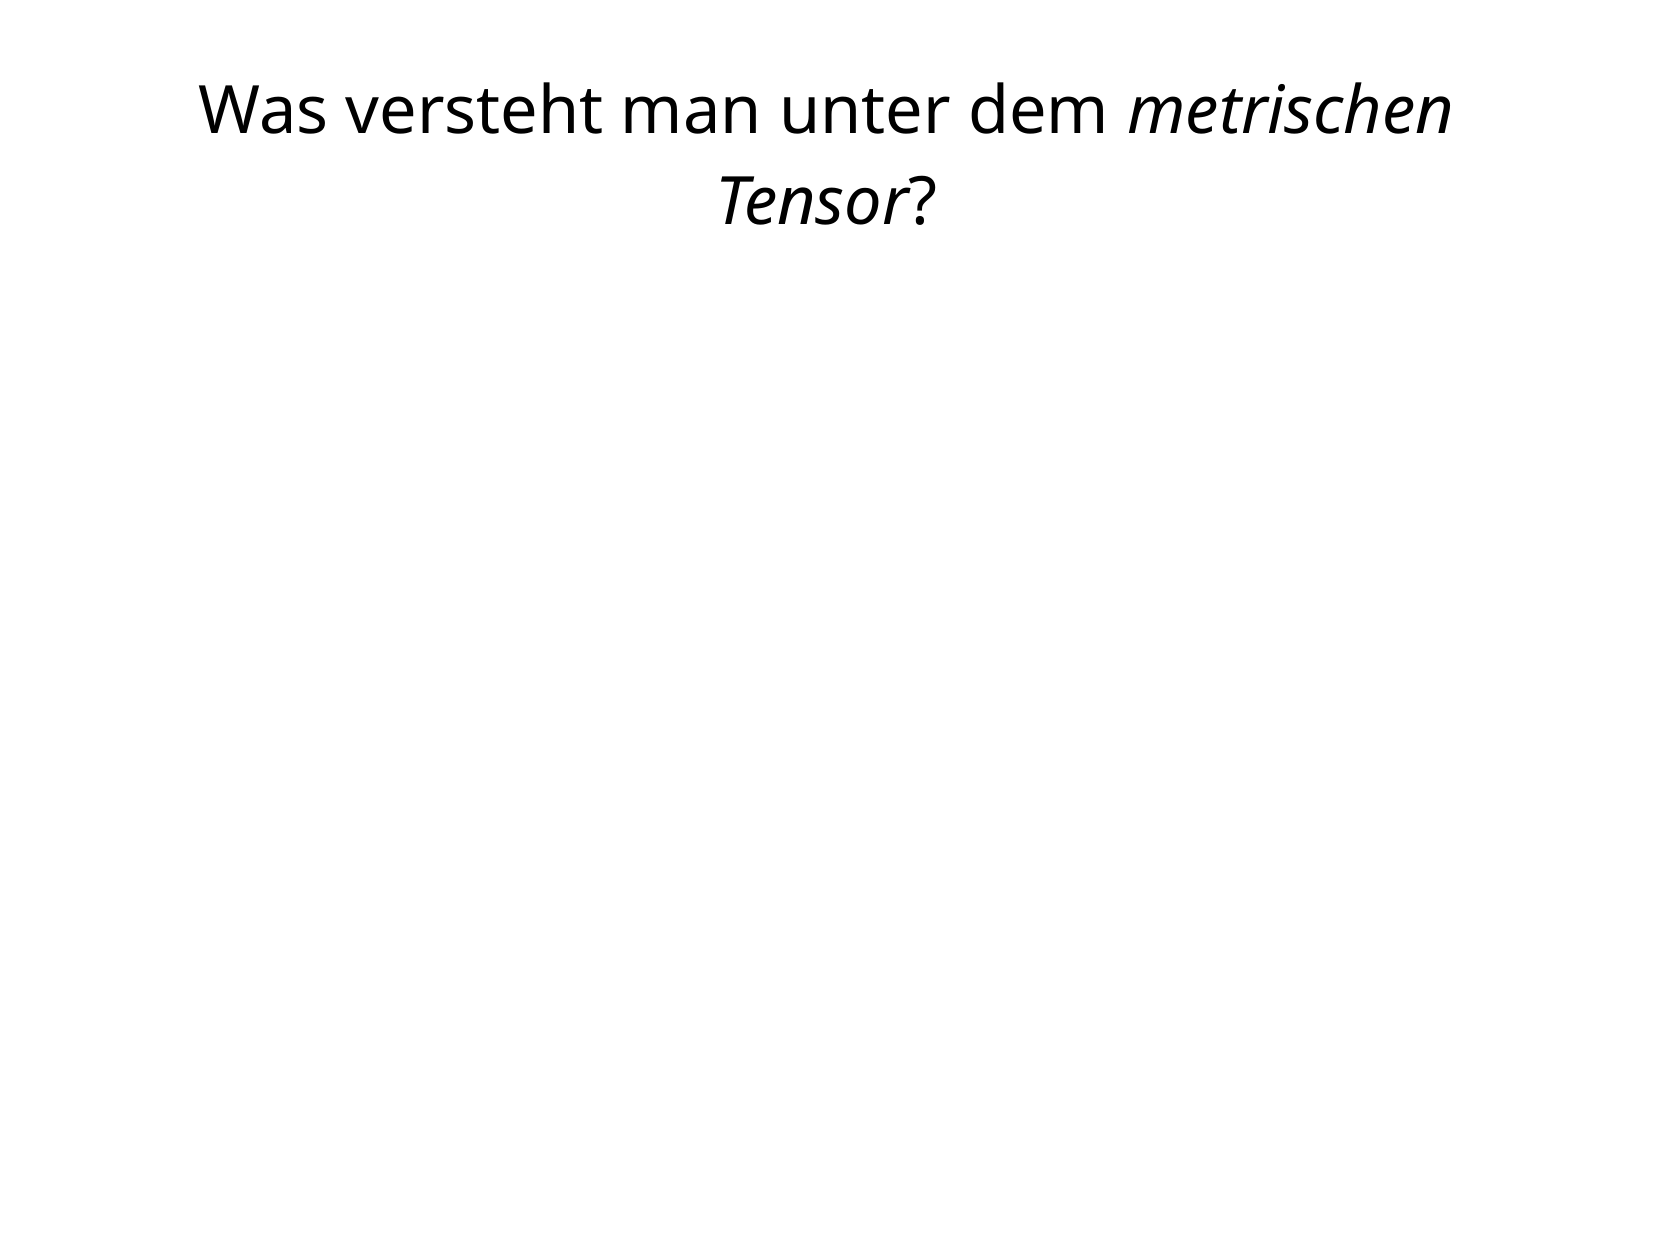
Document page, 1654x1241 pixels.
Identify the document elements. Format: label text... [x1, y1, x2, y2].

title Was versteht man unter dem metrischen Tensor? [82, 49, 1571, 257]
